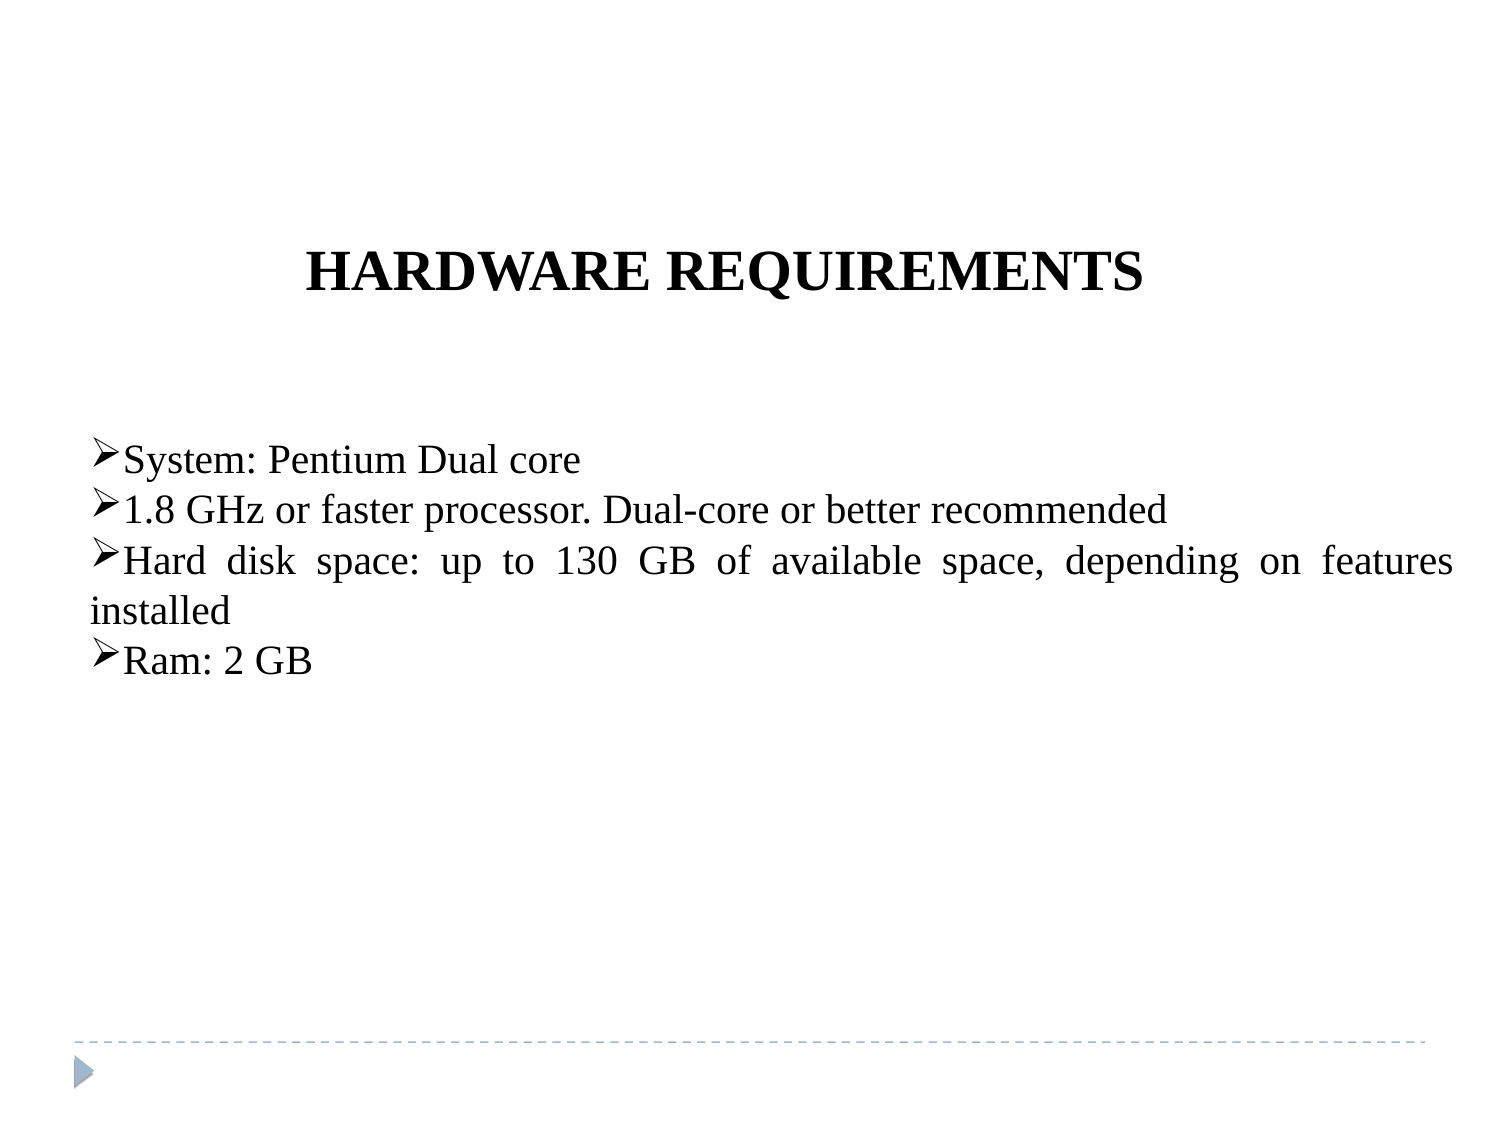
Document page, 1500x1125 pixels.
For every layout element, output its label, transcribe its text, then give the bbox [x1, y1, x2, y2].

text_box System: Pentium Dual core 1.8 GHz or faster processor. Dual-core or better recommended Hard disk space: up to 130 GB of available space, depending on features installed Ram: 2 GB [74, 424, 1470, 740]
text_box HARDWARE REQUIREMENTS [212, 224, 1238, 310]
